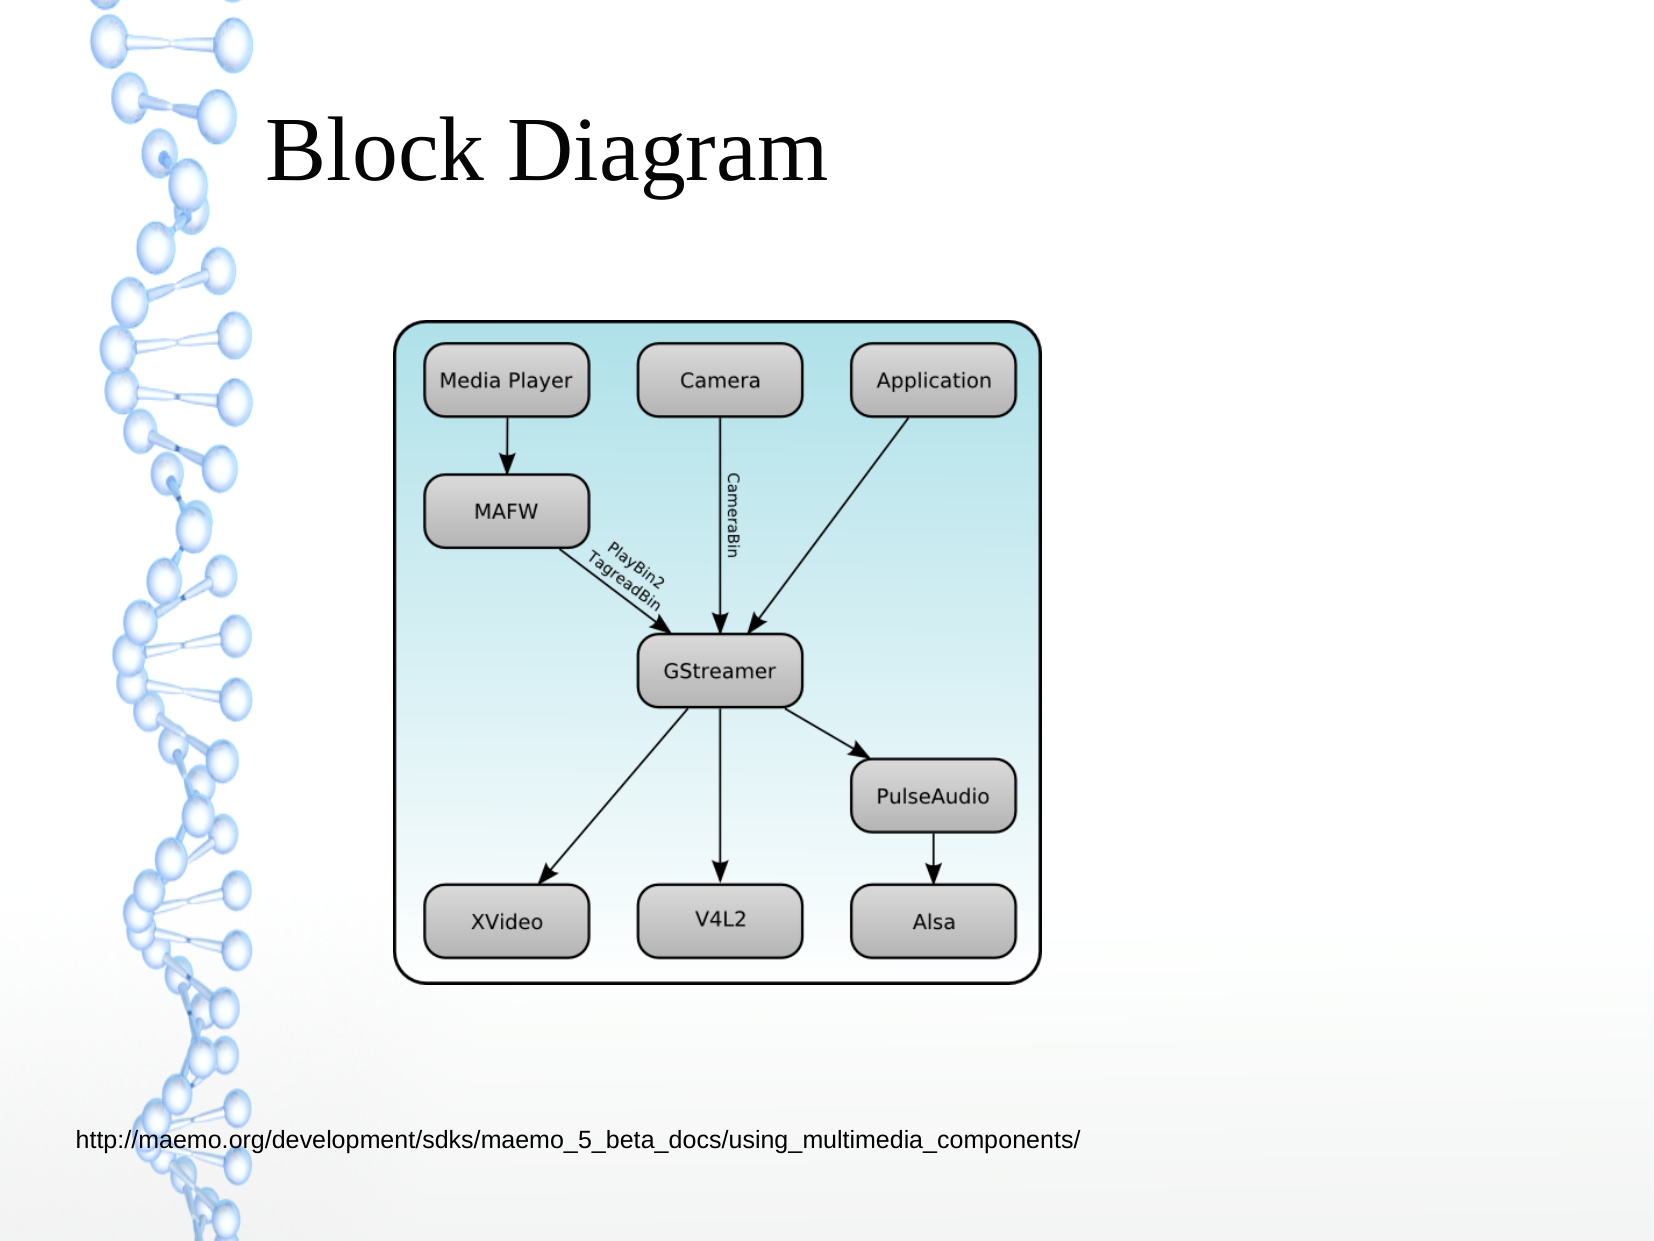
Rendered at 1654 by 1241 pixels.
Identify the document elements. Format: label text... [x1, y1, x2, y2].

text_box http://maemo.org/development/sdks/maemo_5_beta_docs/using_multimedia_components/ [60, 1117, 1592, 1175]
title Block Diagram [265, 47, 1595, 252]
picture [0, 0, 1654, 1241]
